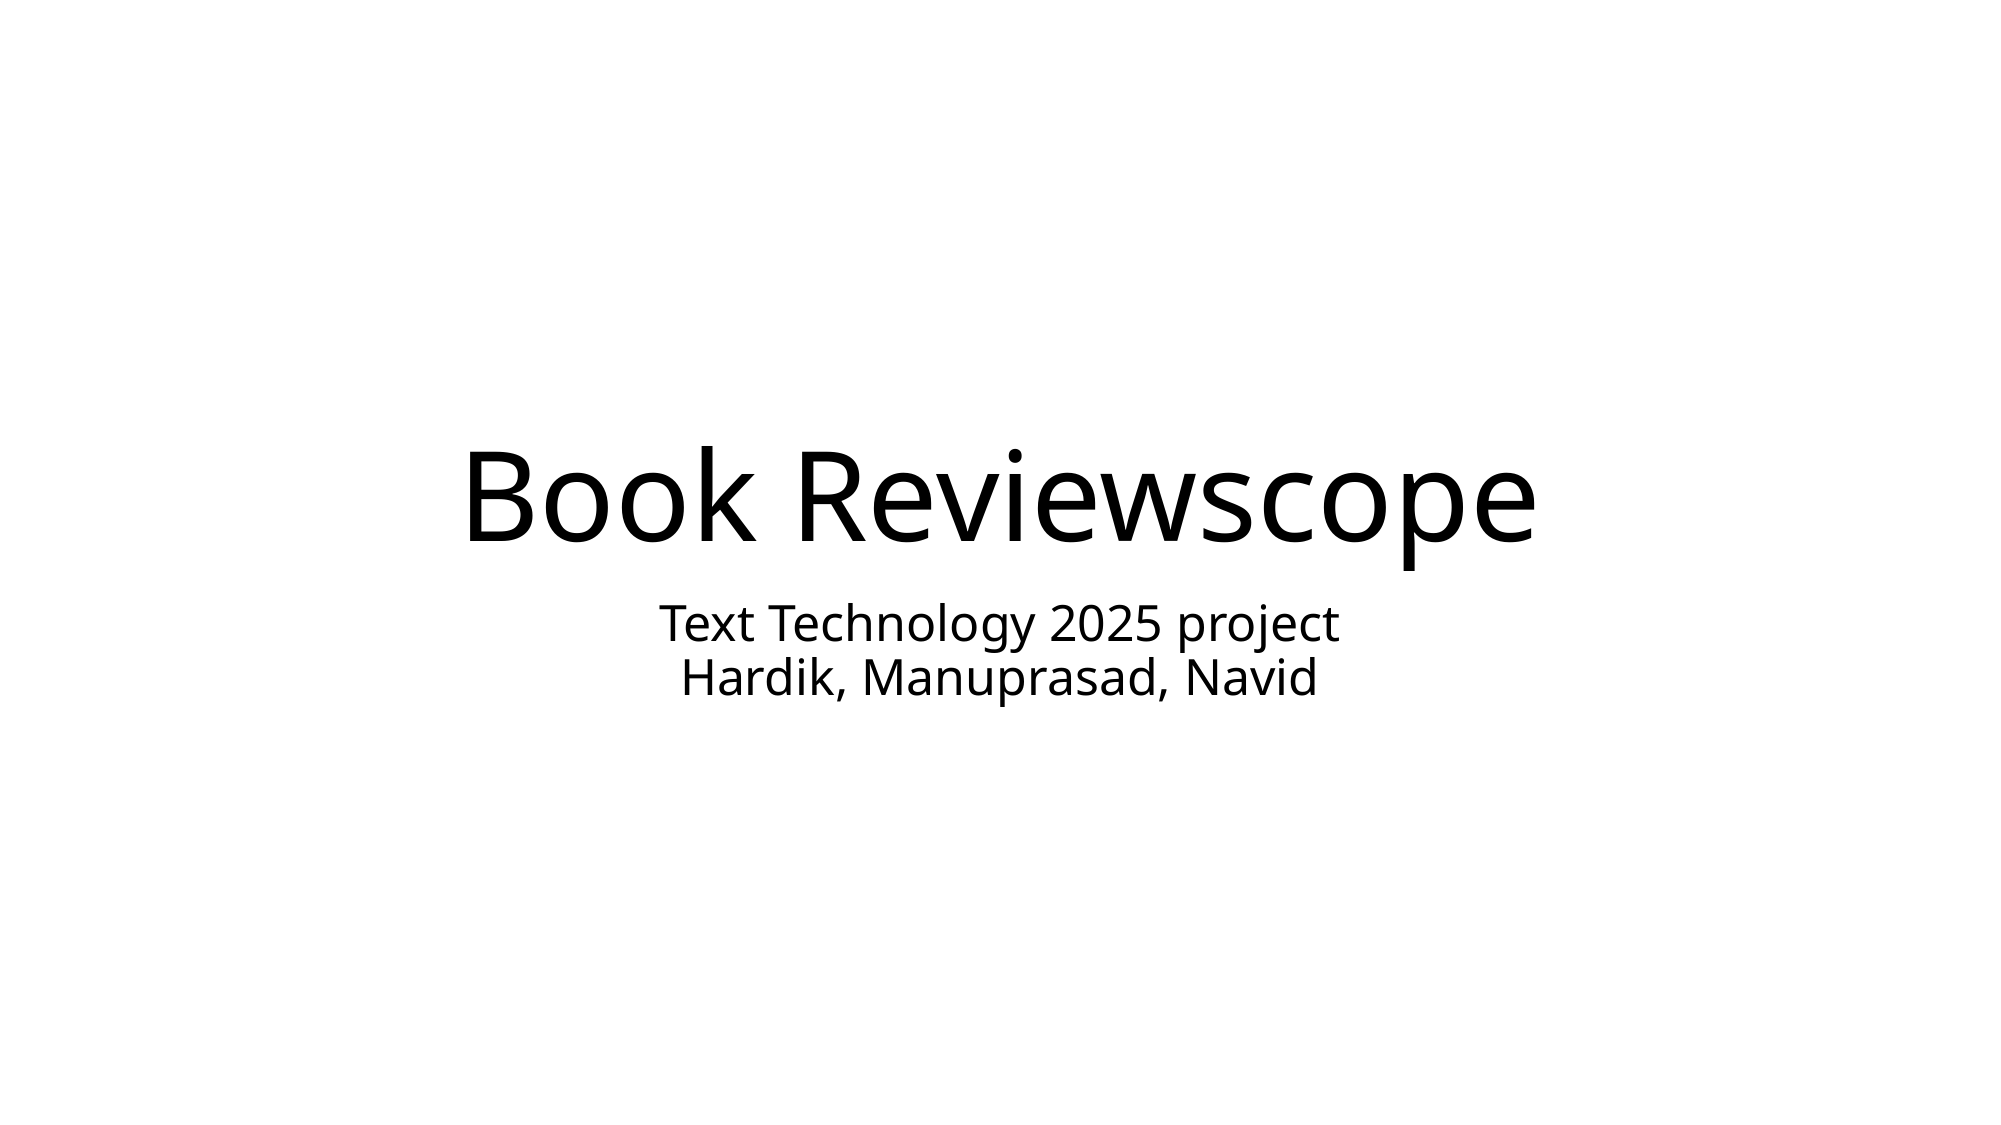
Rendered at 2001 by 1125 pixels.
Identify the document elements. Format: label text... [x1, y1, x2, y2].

subtitle Text Technology 2025 project Hardik, Manuprasad, Navid [249, 590, 1750, 863]
title Book Reviewscope [249, 184, 1750, 576]
